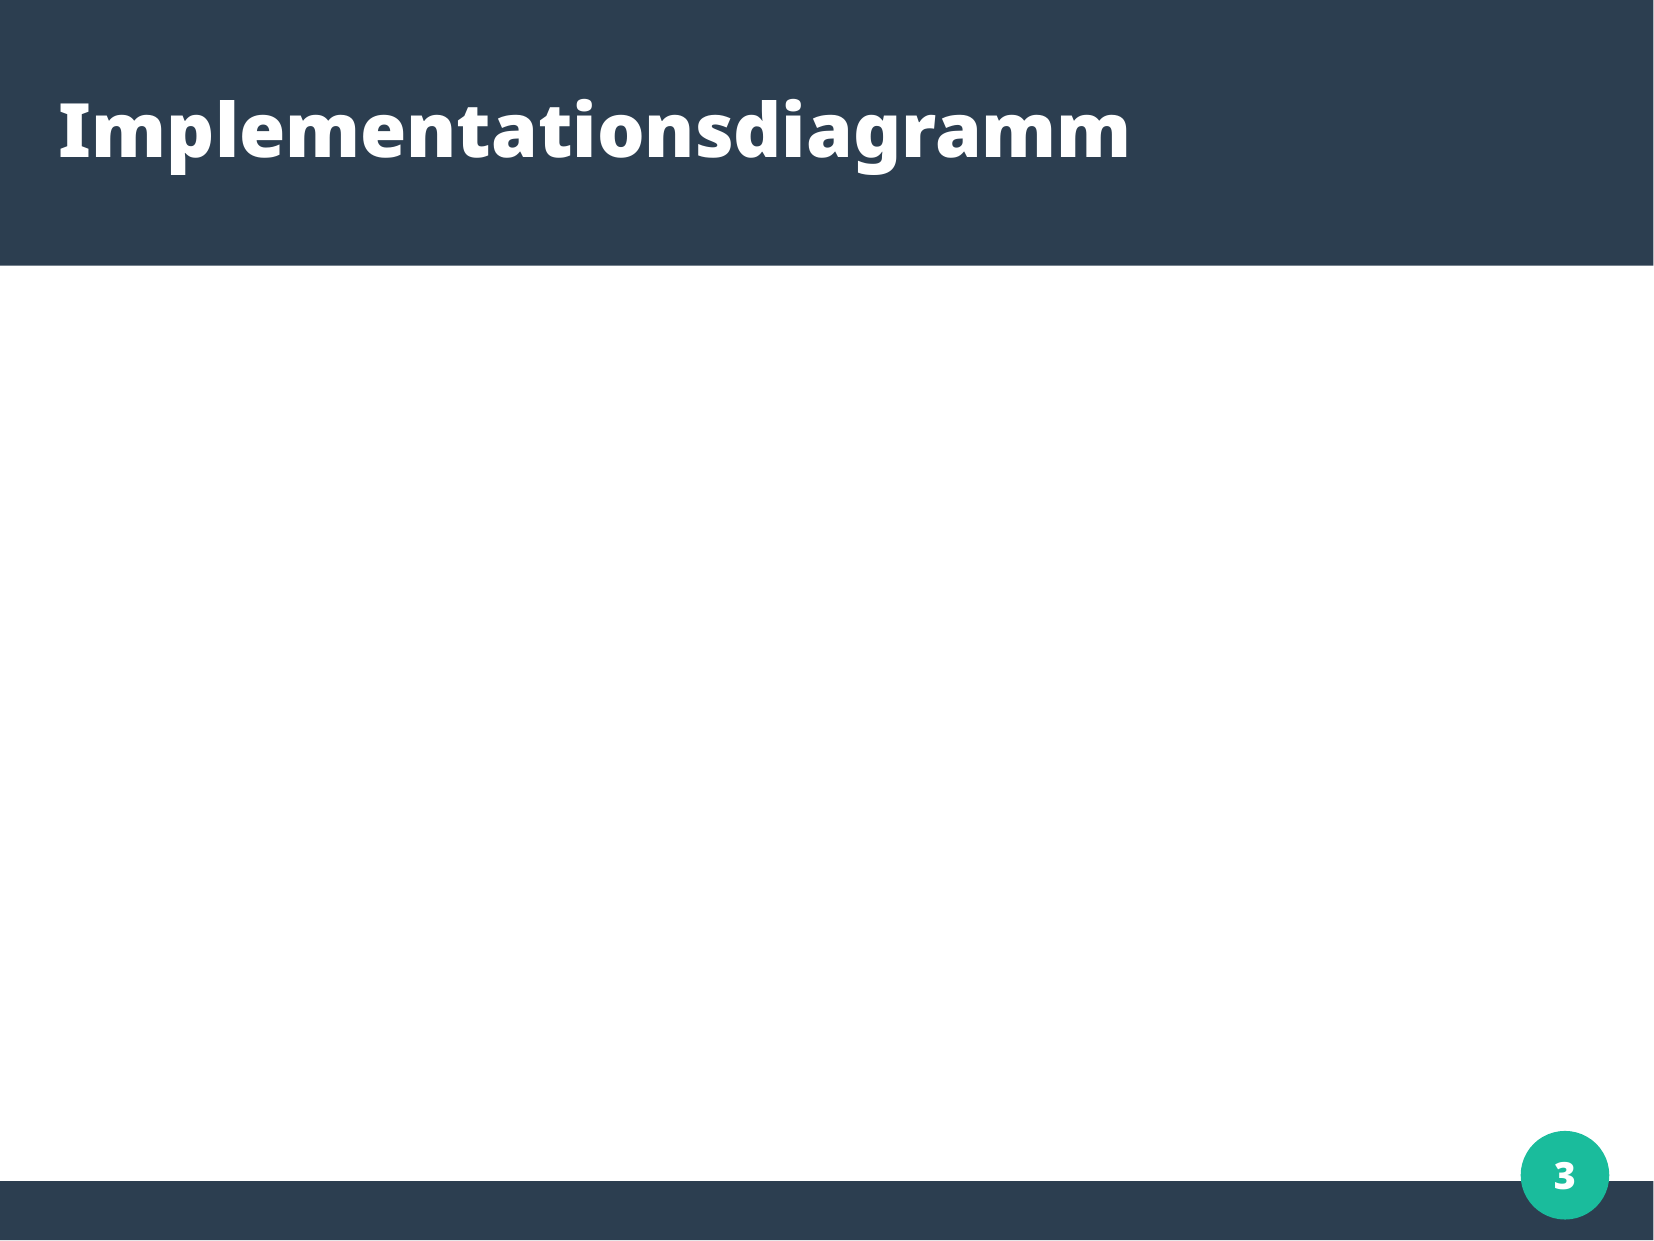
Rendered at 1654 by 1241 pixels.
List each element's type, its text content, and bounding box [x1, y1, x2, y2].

title Implementationsdiagramm [59, 49, 1595, 207]
